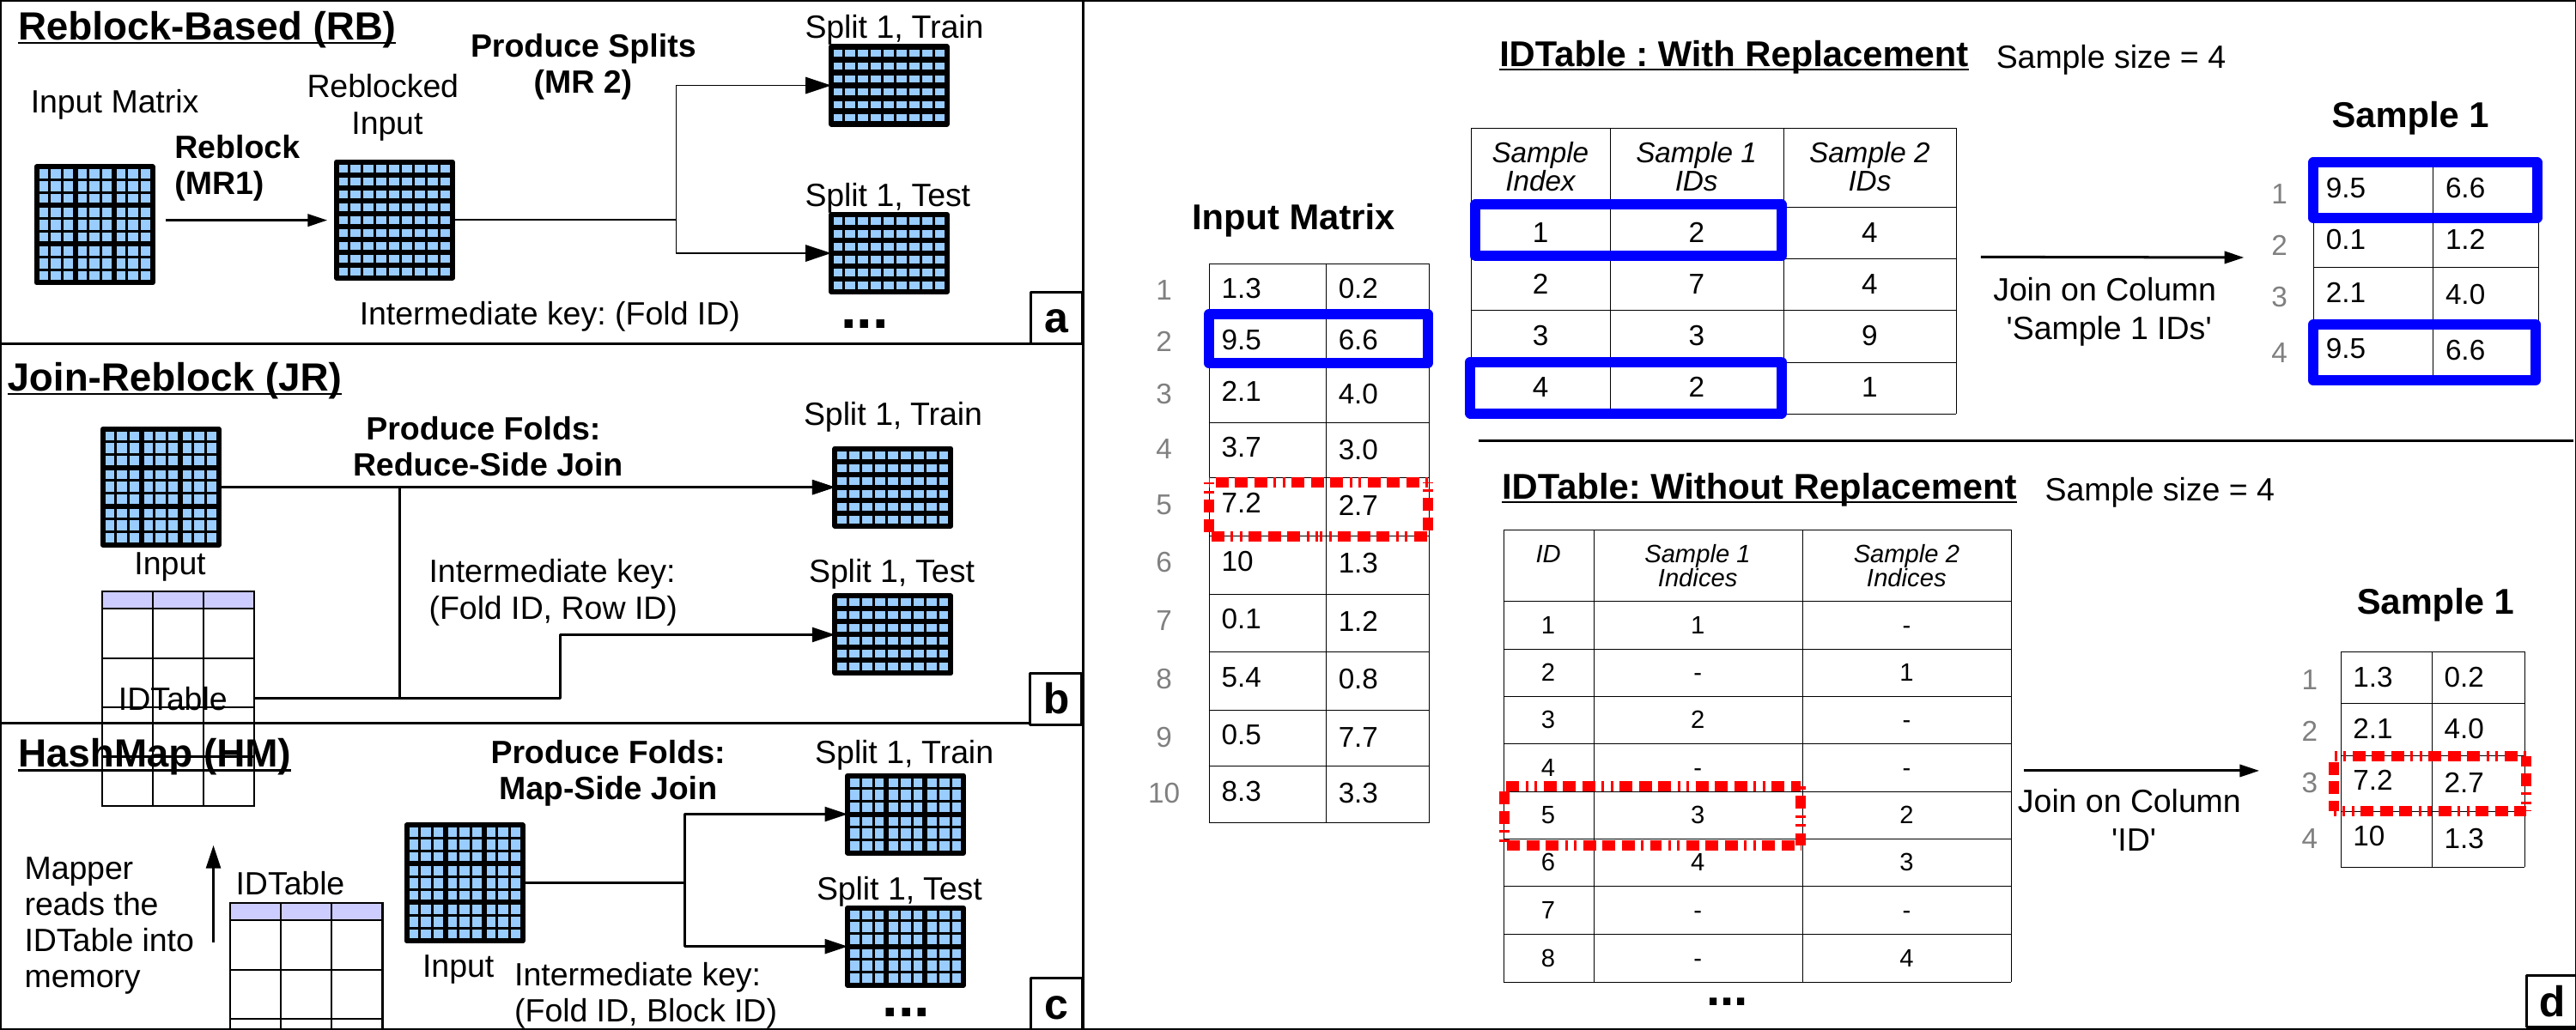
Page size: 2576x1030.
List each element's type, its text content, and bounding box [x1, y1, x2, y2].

text_box [914, 778, 937, 787]
text_box [459, 852, 470, 876]
text_box [406, 876, 418, 888]
text_box [421, 878, 431, 888]
table_cell 2.1 [1223, 368, 1326, 422]
table_header 1 [2251, 655, 2368, 706]
text_box [884, 220, 894, 270]
text_box [434, 917, 457, 927]
text_box [472, 917, 495, 927]
text_box [415, 161, 427, 278]
text_box [901, 448, 913, 526]
text_box [511, 825, 523, 837]
table_cell 1 [1803, 650, 2011, 696]
table_cell 9.5 [1223, 340, 1233, 348]
table_cell 2 [1595, 697, 1802, 743]
text_box [51, 258, 61, 269]
table_cell - [1595, 744, 1802, 791]
text_box [875, 828, 898, 839]
table_cell [231, 971, 280, 1018]
text_box [939, 922, 950, 932]
table_cell 4 [1105, 424, 1223, 479]
table_cell 0.5 [1223, 711, 1326, 766]
text_box Produce Splits (MR 2) [458, 21, 709, 109]
text_box [472, 878, 495, 888]
table_header Sample 2 IDs [1784, 129, 1956, 207]
text_box [36, 270, 153, 283]
text_box [194, 520, 204, 530]
text_box [511, 891, 523, 914]
table_cell 4 [1504, 744, 1594, 791]
text_box [862, 841, 872, 853]
text_box [835, 597, 951, 674]
text_box [102, 441, 114, 453]
text_box [498, 917, 508, 927]
table_cell 7 [1611, 261, 1783, 310]
text_box [498, 825, 508, 837]
text_box [862, 778, 872, 787]
text_box [376, 161, 388, 278]
text_box Join-Reblock (JR) [0, 348, 355, 407]
text_box [871, 52, 881, 124]
table_cell 2 [1105, 317, 1223, 368]
table_cell 6.6 [2433, 330, 2530, 375]
table_cell 2 [1504, 650, 1594, 696]
text_box Produce Folds: Reduce-Side Join [340, 404, 636, 486]
text_box IDTable: Without Replacement [1437, 457, 2082, 506]
table_cell [154, 659, 203, 674]
table_cell 2.1 [1223, 383, 1232, 397]
table_cell 2 [2251, 706, 2368, 758]
text_box [64, 220, 87, 230]
table_header Sample 1 Indices [1595, 530, 1802, 601]
table_cell 2.1 [2368, 704, 2432, 755]
text_box Split 1, Test [796, 547, 988, 597]
text_box [459, 917, 470, 927]
table_cell 6 [1504, 839, 1594, 886]
text_box [440, 161, 453, 278]
text_box [194, 456, 204, 479]
text_box [939, 448, 951, 526]
text_box [848, 828, 860, 839]
text_box [914, 841, 937, 853]
text_box [363, 161, 375, 278]
table_cell [204, 758, 253, 805]
table_cell 4 [1595, 839, 1802, 886]
table_cell 8.3 [1225, 783, 1232, 790]
table_cell 4 [1475, 367, 1610, 409]
text_box [117, 456, 127, 479]
text_box [130, 443, 153, 453]
text_box [102, 167, 125, 179]
table_cell [332, 971, 381, 1018]
text_box [875, 841, 898, 853]
table_cell - [1803, 602, 2011, 649]
table_cell 4 [1784, 259, 1956, 310]
text_box [36, 179, 48, 191]
table_cell [154, 758, 203, 805]
text_box [194, 482, 204, 492]
table_cell 7.2 [2368, 756, 2432, 811]
text_box [64, 181, 87, 191]
text_box [848, 803, 860, 826]
table_cell 3 [2221, 272, 2338, 328]
text_box [459, 839, 470, 850]
text_box [128, 220, 138, 230]
text_box [421, 839, 431, 850]
text_box [875, 790, 898, 800]
text_box [914, 922, 937, 932]
text_box [472, 852, 495, 876]
text_box Intermediate key: (Fold ID) [346, 288, 753, 338]
text_box [459, 825, 470, 837]
text_box [130, 428, 155, 440]
text_box Reblock-Based (RB) [5, 0, 410, 56]
table_header [282, 908, 331, 919]
text_box [389, 161, 401, 278]
text_box Sample 1 [2343, 572, 2539, 621]
text_box [901, 913, 911, 919]
text_box [36, 192, 48, 217]
text_box [909, 220, 920, 270]
text_box [884, 52, 894, 124]
text_box [901, 790, 911, 800]
text_box [914, 803, 937, 826]
text_box [914, 935, 937, 958]
text_box [194, 494, 204, 518]
text_box [909, 52, 920, 124]
text_box b [1030, 673, 1082, 725]
text_box [434, 839, 457, 850]
text_box [901, 778, 911, 787]
table_cell 4 [1787, 208, 1956, 258]
table_cell 3 [1595, 792, 1802, 839]
text_box Split 1, Train [792, 3, 997, 52]
table_cell 0.1 [2338, 223, 2433, 267]
text_box Produce Folds: Map-Side Join [477, 727, 748, 815]
table_cell - [1595, 650, 1802, 696]
text_box [927, 448, 939, 526]
text_box [64, 194, 87, 217]
table_cell [282, 971, 331, 1018]
table_cell 9.5 [1223, 319, 1326, 358]
table_cell 1.2 [2433, 223, 2538, 267]
table_cell 8 [1105, 653, 1223, 712]
text_box [64, 167, 87, 179]
text_box [896, 52, 907, 124]
table_cell [103, 724, 152, 755]
text_box [434, 852, 457, 876]
table_cell 3.0 [1327, 423, 1429, 477]
table_header 1.3 [1210, 264, 1326, 309]
text_box [36, 218, 48, 230]
table_header 6.6 [2433, 167, 2532, 213]
table_header [332, 904, 381, 919]
text_box [51, 181, 61, 191]
text_box [939, 790, 950, 800]
text_box HashMap (HM) [255, 724, 304, 783]
text_box [498, 878, 508, 888]
text_box [858, 52, 868, 124]
table_cell 1 [1504, 602, 1594, 649]
text_box [922, 220, 933, 270]
table_cell 1.3 [2433, 812, 2524, 867]
text_box [848, 913, 860, 919]
text_box [102, 258, 125, 269]
text_box [875, 922, 898, 932]
text_box [862, 922, 872, 932]
table_cell 5.4 [1223, 676, 1233, 685]
text_box [939, 803, 950, 826]
text_box [117, 533, 127, 545]
text_box [141, 258, 153, 269]
table_header [103, 592, 152, 608]
table_header 9.5 [2318, 167, 2433, 213]
text_box [939, 935, 950, 958]
table_cell 3.7 [1223, 423, 1326, 477]
text_box [830, 52, 842, 124]
text_box HashMap (HM) [5, 724, 101, 783]
text_box [128, 233, 138, 256]
table_cell 7 [1504, 887, 1594, 934]
table_cell 4 [2221, 328, 2338, 383]
text_box [102, 194, 125, 217]
text_box [102, 233, 125, 256]
text_box [128, 181, 138, 191]
text_box [862, 935, 872, 958]
text_box [862, 448, 874, 526]
text_box [350, 161, 362, 278]
table_cell 3 [1504, 697, 1594, 743]
text_box [168, 443, 191, 453]
text_box Intermediate key: (Fold ID, Block ID) [501, 949, 791, 1030]
table_cell 4.0 [1327, 368, 1429, 422]
text_box [117, 482, 127, 492]
table_cell 3.3 [1327, 766, 1429, 822]
table_cell [332, 1020, 381, 1030]
table_cell 9.5 [2338, 330, 2433, 375]
text_box [428, 161, 440, 278]
table_header Sample 2 Indices [1803, 530, 2011, 601]
text_box [459, 891, 470, 914]
text_box [406, 851, 418, 876]
text_box [336, 161, 349, 278]
table_cell [103, 609, 152, 657]
text_box [402, 161, 414, 278]
text_box [117, 520, 127, 530]
table_cell [282, 921, 331, 969]
text_box [51, 167, 61, 179]
table_header ID [1504, 530, 1594, 601]
text_box [130, 533, 153, 538]
text_box [102, 518, 114, 530]
text_box [406, 889, 418, 914]
text_box [871, 220, 881, 270]
table_cell 2.7 [2433, 756, 2524, 811]
text_box [511, 839, 523, 850]
text_box [875, 803, 898, 826]
text_box [434, 891, 457, 914]
text_box [406, 928, 523, 942]
text_box [901, 841, 911, 853]
table_cell 0.5 [1224, 726, 1233, 742]
text_box Input [410, 942, 507, 991]
text_box [896, 220, 907, 270]
text_box [168, 456, 191, 479]
text_box [207, 520, 219, 530]
table_cell [204, 724, 253, 755]
text_box Split 1, Train [791, 389, 996, 439]
text_box Split 1, Train [793, 728, 1007, 778]
table_cell 4 [2251, 814, 2368, 869]
text_box [511, 917, 523, 927]
table_cell [231, 921, 280, 969]
table_cell [204, 609, 253, 657]
text_box [207, 533, 219, 538]
table_cell 0.1 [1224, 610, 1233, 627]
text_box [168, 428, 193, 440]
text_box [64, 233, 87, 256]
text_box Reblock (MR1) [161, 123, 322, 210]
text_box [155, 494, 166, 518]
text_box [421, 852, 431, 876]
text_box [875, 913, 898, 919]
text_box [194, 443, 204, 453]
text_box [128, 194, 138, 217]
text_box [36, 257, 48, 269]
text_box [421, 891, 431, 914]
text_box [155, 482, 166, 492]
text_box [914, 790, 937, 800]
text_box [117, 494, 127, 518]
text_box [848, 922, 860, 932]
table_cell [154, 609, 203, 657]
table_cell 1.2 [1327, 595, 1429, 651]
text_box [935, 52, 947, 124]
text_box [89, 220, 100, 230]
text_box [406, 838, 418, 850]
table_cell 8.3 [1223, 766, 1326, 822]
text_box [939, 913, 950, 919]
text_box [862, 828, 872, 839]
table_header [154, 592, 203, 608]
text_box [459, 878, 470, 888]
text_box [207, 443, 219, 453]
text_box [875, 935, 898, 958]
text_box [51, 233, 61, 256]
table_cell 7.7 [1327, 711, 1429, 766]
table_cell 9 [1784, 311, 1956, 362]
table_cell [204, 659, 253, 706]
table_cell 9.5 [1225, 331, 1233, 341]
text_box [141, 181, 153, 191]
table_cell 2 [1472, 260, 1610, 310]
text_box Split 1, Test [792, 171, 984, 220]
table_cell 2.7 [1327, 478, 1429, 536]
text_box [141, 194, 153, 217]
text_box [952, 778, 964, 853]
text_box [89, 233, 100, 256]
text_box [472, 839, 495, 850]
text_box [858, 220, 868, 270]
table_cell 5 [1504, 792, 1594, 839]
text_box [914, 913, 937, 919]
text_box [914, 828, 937, 839]
table_header 0.2 [2433, 652, 2524, 703]
text_box [155, 533, 166, 538]
table_cell 2 [1803, 792, 2011, 839]
text_box [835, 448, 848, 526]
text_box [862, 803, 872, 826]
text_box IDTable : With Replacement [1425, 24, 2044, 73]
text_box [51, 220, 61, 230]
table_cell 8 [1504, 935, 1594, 982]
text_box [901, 828, 911, 839]
text_box [128, 167, 138, 179]
text_box Input Matrix [1179, 187, 1419, 237]
table_cell 3 [1611, 311, 1783, 357]
text_box [848, 790, 860, 800]
text_box [168, 494, 191, 518]
text_box [498, 852, 508, 876]
text_box [511, 878, 523, 888]
table_cell 3 [2251, 758, 2368, 814]
text_box IDTable [222, 858, 358, 908]
text_box [498, 839, 508, 850]
table_header 0.2 [1327, 264, 1429, 309]
text_box [849, 448, 861, 526]
table_header 1 [2221, 169, 2338, 221]
text_box [901, 803, 911, 826]
text_box Join on Column 'ID' [2026, 774, 2243, 859]
text_box [421, 917, 431, 927]
table_cell - [1803, 744, 2011, 791]
text_box [102, 181, 125, 191]
text_box [102, 531, 114, 545]
text_box [830, 220, 842, 270]
text_box [862, 913, 872, 919]
text_box [36, 167, 48, 179]
text_box [848, 935, 860, 958]
text_box [939, 778, 950, 787]
table_cell [103, 659, 152, 706]
text_box [89, 258, 100, 269]
text_box [952, 913, 964, 958]
table_cell 10 [1105, 767, 1223, 824]
text_box Reblocked Input [294, 62, 481, 148]
text_box Sample size = 4 [2032, 464, 2338, 514]
text_box [406, 915, 418, 927]
table_cell 4 [1803, 935, 2011, 982]
text_box [434, 878, 457, 888]
text_box [141, 233, 153, 256]
text_box [102, 454, 114, 479]
text_box [141, 167, 153, 179]
text_box [128, 258, 138, 269]
text_box [875, 448, 887, 526]
table_cell 4.0 [2433, 268, 2538, 319]
text_box [207, 482, 219, 492]
text_box [914, 448, 926, 526]
text_box Input Matrix [18, 77, 212, 127]
table_cell 8.3 [1225, 791, 1233, 799]
text_box Input [121, 538, 219, 588]
text_box [498, 891, 508, 914]
table_header [204, 592, 253, 608]
table_cell [282, 1020, 331, 1030]
table_cell [154, 724, 203, 755]
text_box [845, 220, 855, 270]
text_box [130, 456, 153, 479]
text_box [89, 181, 100, 191]
text_box [848, 778, 860, 787]
table_cell 7 [1105, 596, 1223, 653]
table_cell [231, 1020, 280, 1030]
text_box [406, 825, 418, 837]
text_box [168, 520, 191, 530]
text_box Split 1, Test [804, 863, 996, 913]
text_box Join on Column 'Sample 1 IDs' [2001, 262, 2218, 348]
table_cell - [1595, 887, 1802, 934]
table_cell - [1803, 887, 2011, 934]
text_box [51, 194, 61, 217]
text_box [862, 790, 872, 800]
text_box Produce Folds: Reduce-Side Join [402, 488, 636, 492]
table_cell - [1803, 697, 2011, 743]
text_box d [2526, 975, 2576, 1027]
text_box [207, 456, 219, 479]
text_box [141, 220, 153, 230]
text_box [939, 841, 950, 853]
text_box Intermediate key: (Fold ID, Row ID) [416, 547, 690, 633]
text_box [102, 493, 114, 518]
table_header [231, 908, 280, 919]
text_box [935, 220, 947, 270]
table_header Sample 1 IDs [1611, 129, 1783, 199]
text_box [102, 480, 114, 492]
text_box [89, 194, 100, 217]
table_cell [332, 921, 381, 969]
text_box [845, 52, 855, 124]
table_cell 3 [1105, 368, 1223, 424]
table_cell 3.7 [1223, 439, 1233, 455]
text_box c [1030, 978, 1083, 1030]
table_header 1.3 [2342, 652, 2432, 703]
text_box [888, 448, 900, 526]
text_box [155, 456, 166, 479]
text_box [207, 428, 219, 440]
text_box IDTable [106, 674, 240, 722]
text_box [434, 825, 457, 837]
table_cell [240, 708, 253, 722]
text_box [102, 428, 116, 440]
text_box [207, 494, 219, 518]
table_cell 0.8 [1327, 652, 1429, 710]
text_box [922, 52, 933, 124]
table_cell 1 [1595, 602, 1802, 649]
text_box [155, 520, 166, 530]
table_cell 4.0 [2433, 704, 2524, 755]
text_box [194, 533, 204, 538]
table_cell 7.2 [1223, 478, 1326, 536]
text_box [875, 778, 898, 787]
text_box [155, 428, 167, 440]
text_box [848, 841, 860, 853]
text_box ... [1693, 954, 1939, 1024]
text_box [901, 922, 911, 932]
table_cell 3 [1803, 839, 2011, 886]
table_cell 10 [1223, 536, 1326, 594]
table_cell 1 [1480, 209, 1610, 251]
table_cell 1 [1787, 363, 1956, 414]
table_cell 2.1 [2338, 268, 2433, 319]
text_box [472, 825, 495, 837]
table_cell 2 [1611, 367, 1777, 409]
text_box [117, 443, 127, 453]
text_box ... [780, 270, 1100, 387]
table_cell 9 [1105, 712, 1223, 767]
table_cell 2 [1611, 209, 1777, 251]
table_cell 6 [1105, 537, 1223, 596]
text_box [130, 520, 153, 530]
text_box [901, 935, 911, 958]
text_box a [1030, 292, 1083, 344]
table_cell 10 [2368, 812, 2432, 867]
table_cell 1.3 [1327, 536, 1429, 594]
text_box [168, 482, 191, 492]
text_box Sample 1 [2318, 85, 2514, 134]
text_box Mapper reads the IDTable into memory [11, 844, 208, 1002]
table_header 1 [1105, 265, 1223, 317]
text_box [194, 428, 206, 440]
text_box [472, 891, 495, 914]
table_cell 0.1 [1223, 595, 1326, 651]
table_cell 2 [2221, 221, 2338, 272]
text_box [36, 231, 48, 256]
text_box [130, 494, 153, 518]
table_cell 5.4 [1223, 652, 1326, 710]
text_box ... [822, 958, 1016, 1030]
text_box [939, 828, 950, 839]
text_box [130, 482, 153, 492]
table_header Sample Index [1472, 129, 1610, 200]
table_cell 6.6 [1327, 319, 1423, 358]
table_cell [103, 758, 152, 805]
text_box [511, 852, 523, 876]
table_cell 5 [1105, 479, 1223, 537]
text_box [168, 533, 191, 538]
text_box [64, 258, 87, 269]
text_box [89, 167, 100, 179]
text_box Sample size = 4 [1983, 32, 2289, 171]
text_box [102, 220, 125, 230]
table_cell 3 [1472, 311, 1610, 357]
text_box [421, 825, 431, 837]
text_box [117, 428, 129, 440]
table_cell - [1595, 935, 1802, 982]
text_box [155, 443, 166, 453]
